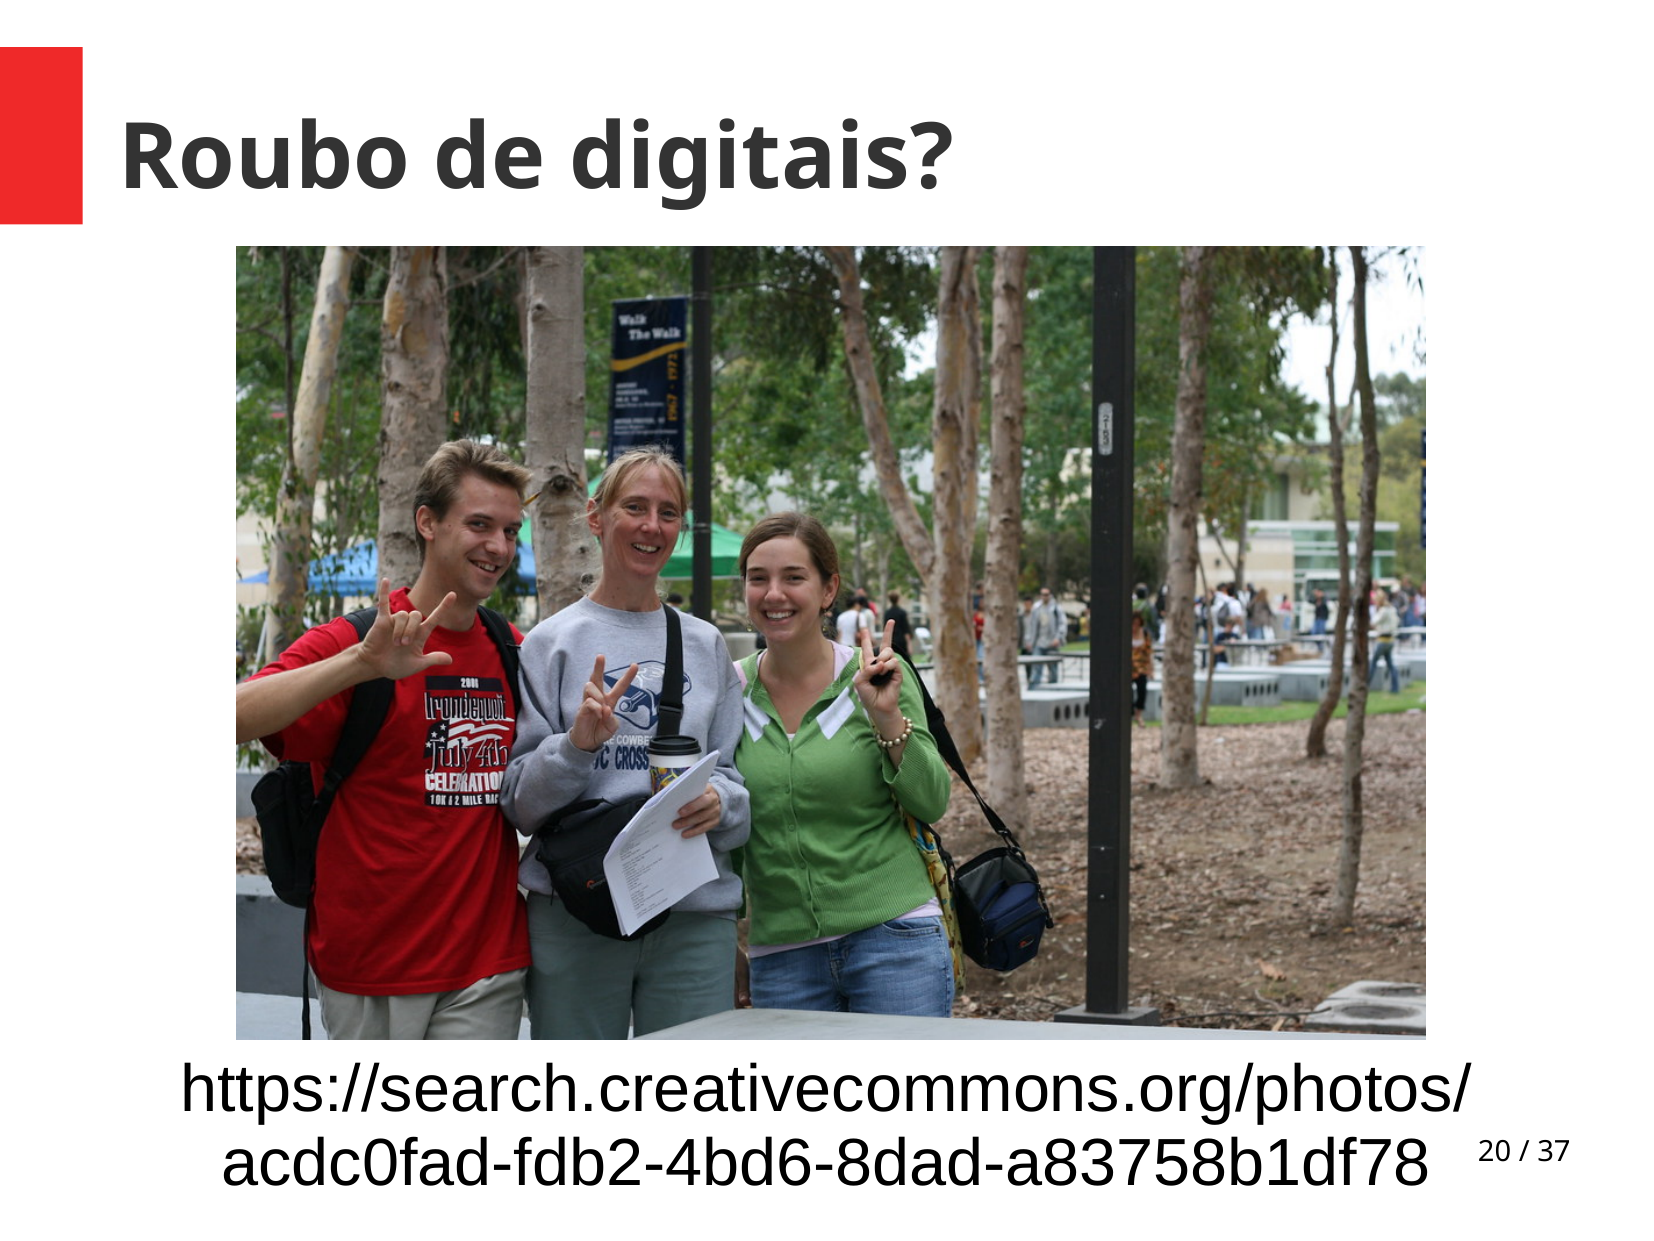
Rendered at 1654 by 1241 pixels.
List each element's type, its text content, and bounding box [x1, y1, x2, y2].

subtitle https://search.creativecommons.org/photos/acdc0fad-fdb2-4bd6-8dad-a83758b1df78 [118, 228, 1536, 1201]
title Roubo de digitais? [118, 49, 1571, 257]
